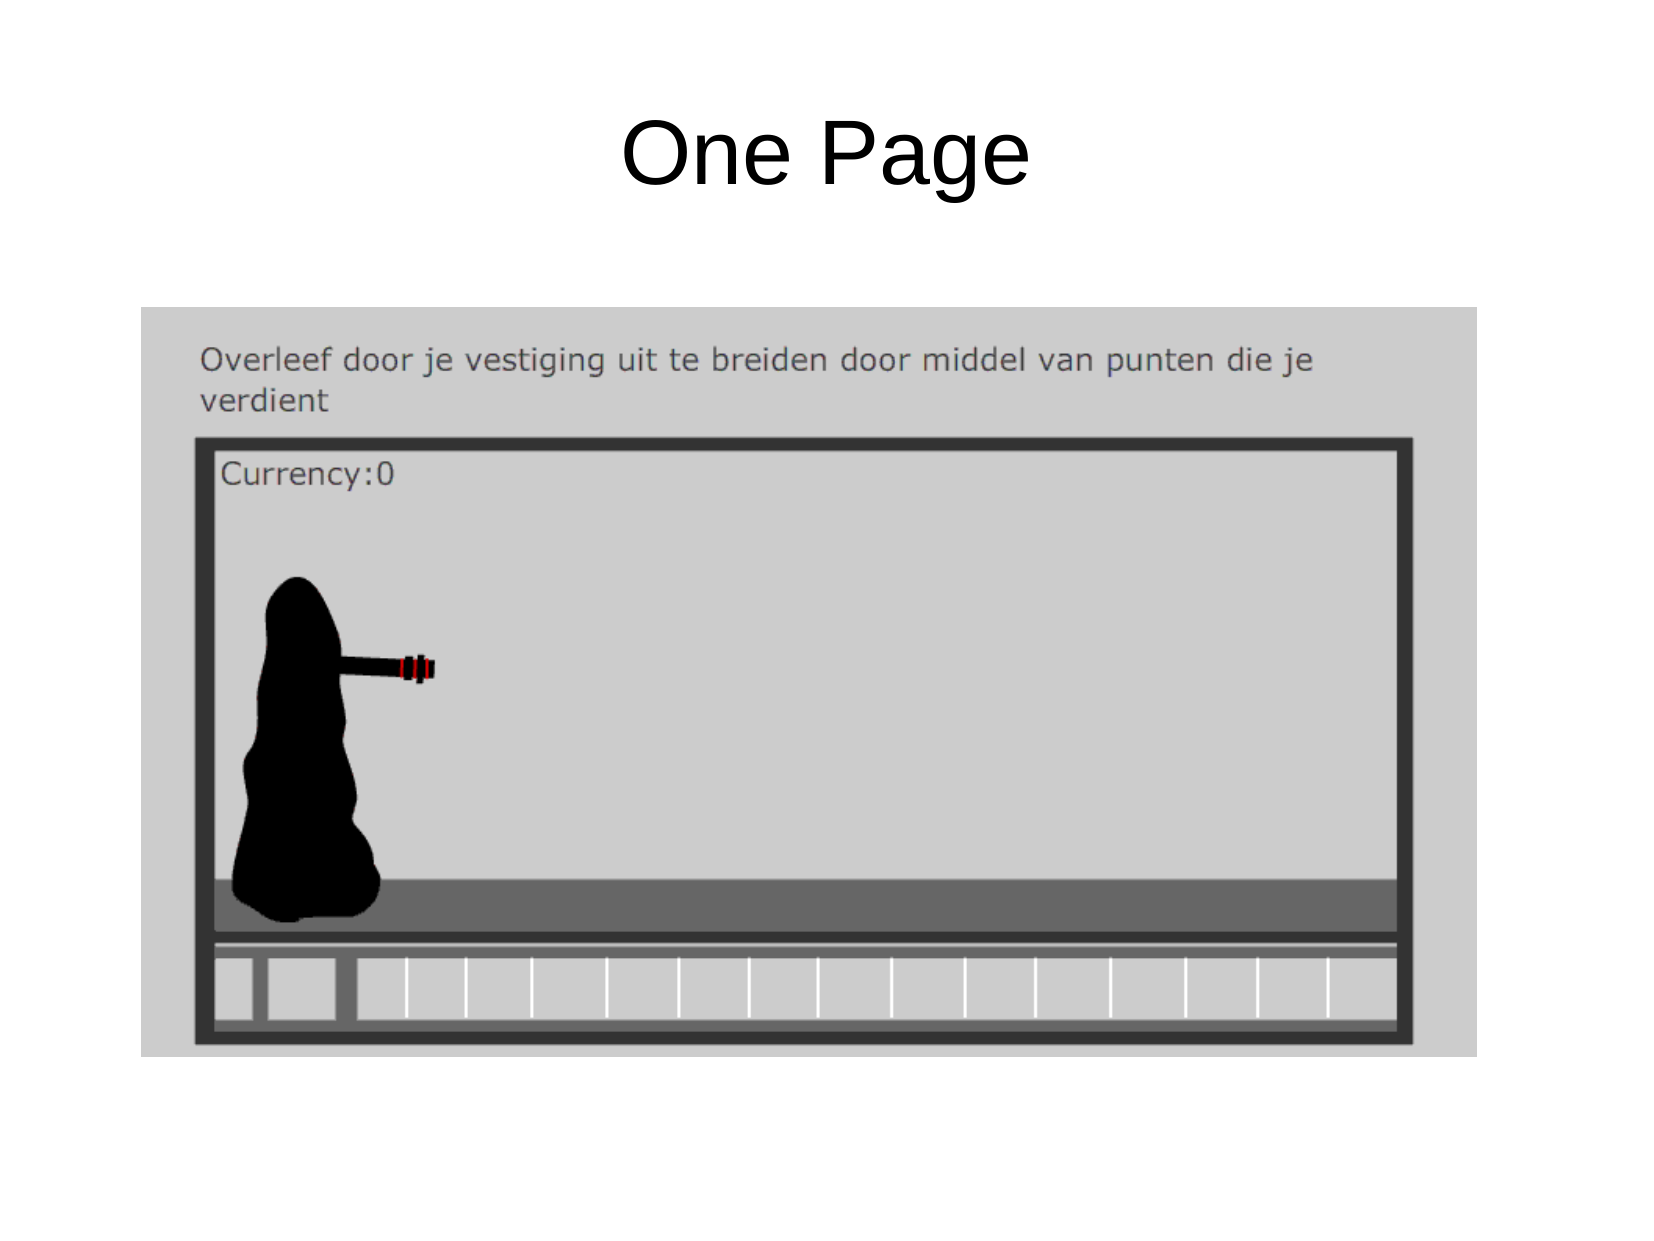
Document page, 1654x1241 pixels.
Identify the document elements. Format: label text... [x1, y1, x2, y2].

picture [141, 307, 1477, 1058]
title One Page [82, 49, 1571, 257]
